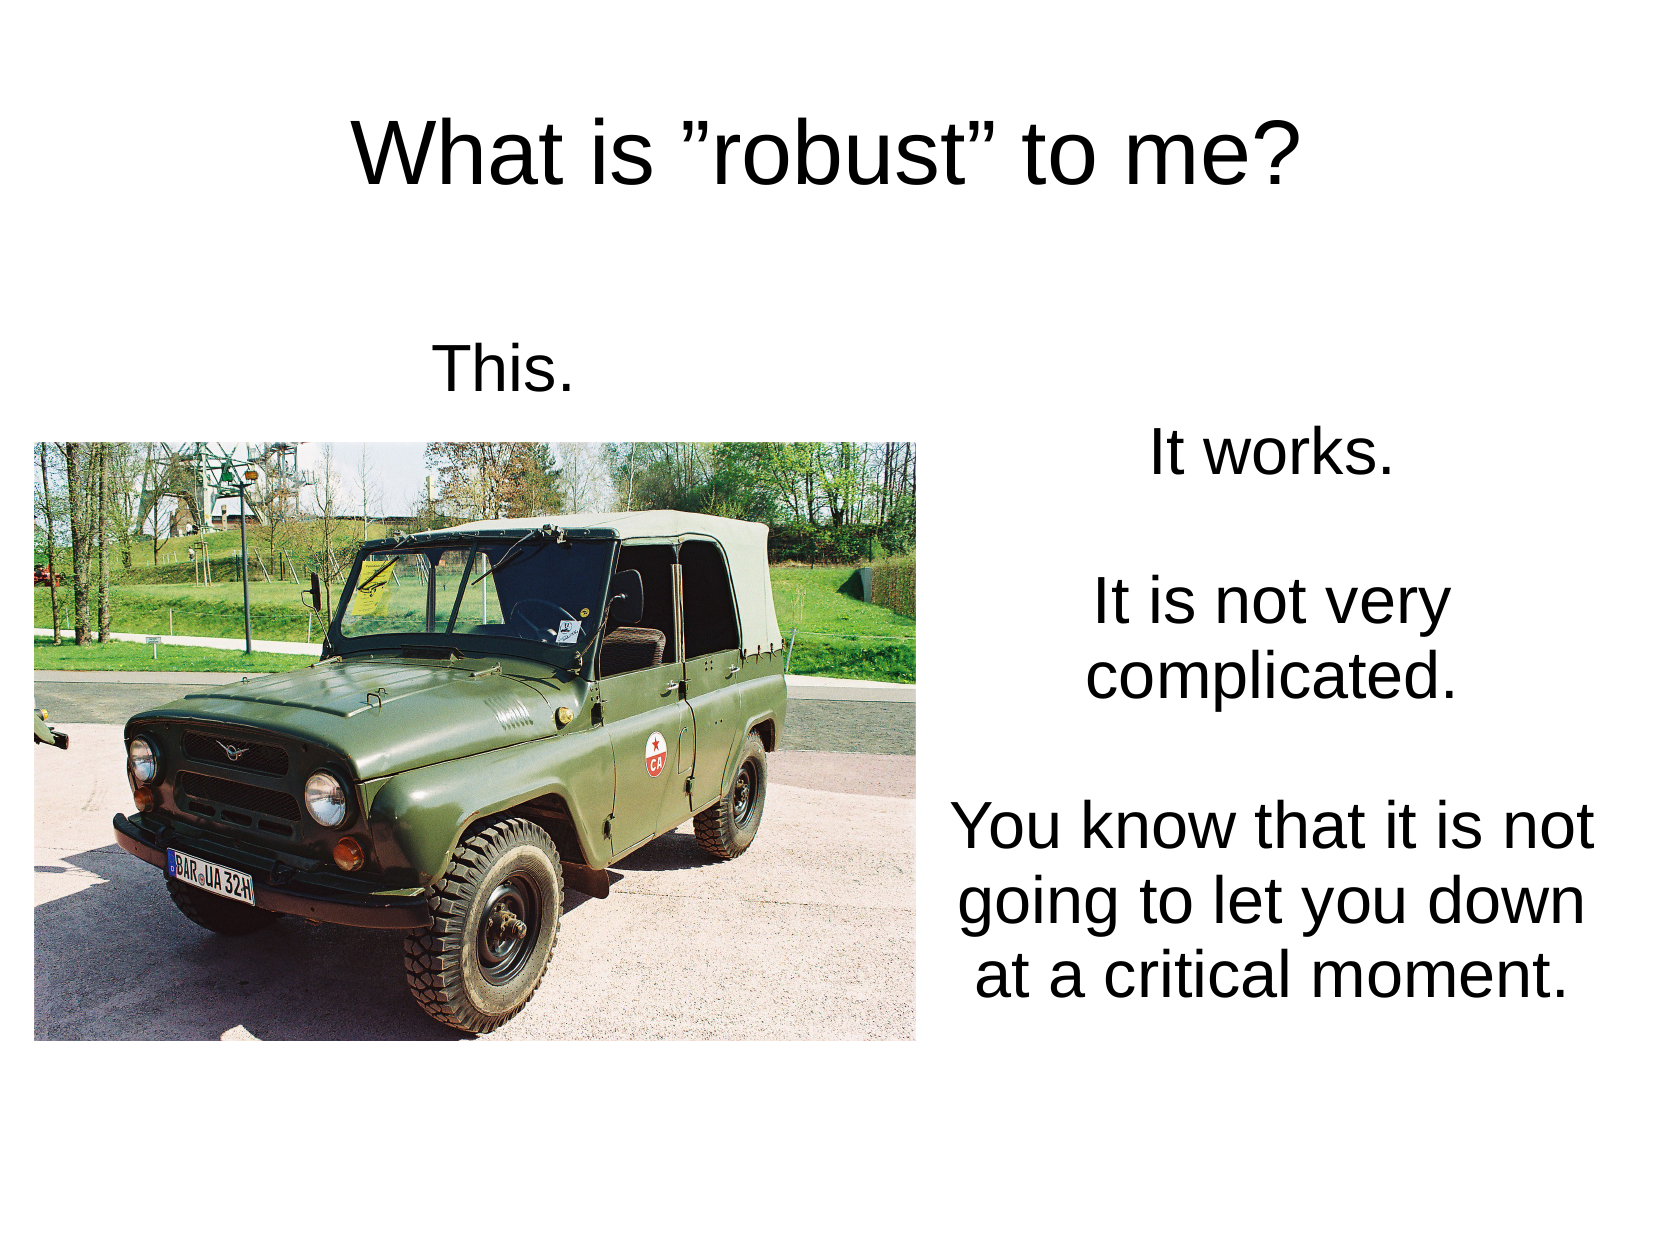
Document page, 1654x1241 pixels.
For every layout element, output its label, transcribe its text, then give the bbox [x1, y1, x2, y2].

text_box This. [416, 323, 591, 414]
subtitle It works. It is not very complicated. You know that it is not going to let you down at a critical moment. [944, 295, 1601, 1131]
picture [34, 442, 916, 1041]
title What is ”robust” to me? [82, 56, 1571, 250]
